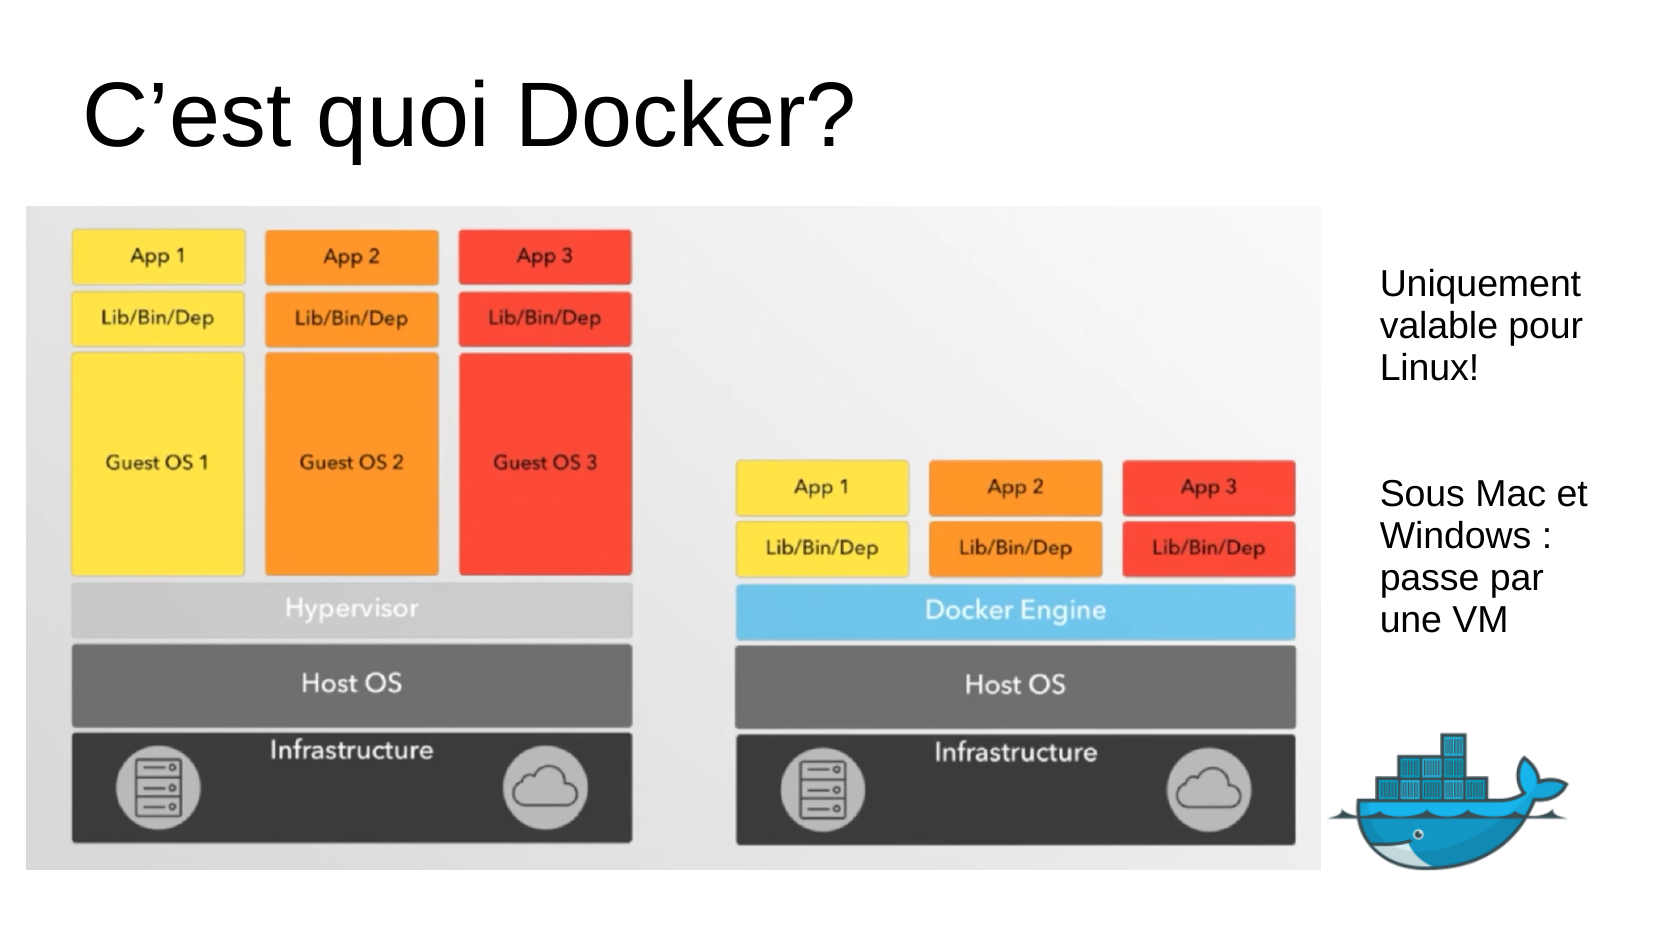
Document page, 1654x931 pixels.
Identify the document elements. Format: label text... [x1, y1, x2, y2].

title C’est quoi Docker? [82, 37, 1571, 193]
picture [26, 206, 1636, 931]
text_box Uniquement valable pour Linux! Sous Mac et Windows : passe par une VM [1365, 255, 1606, 648]
